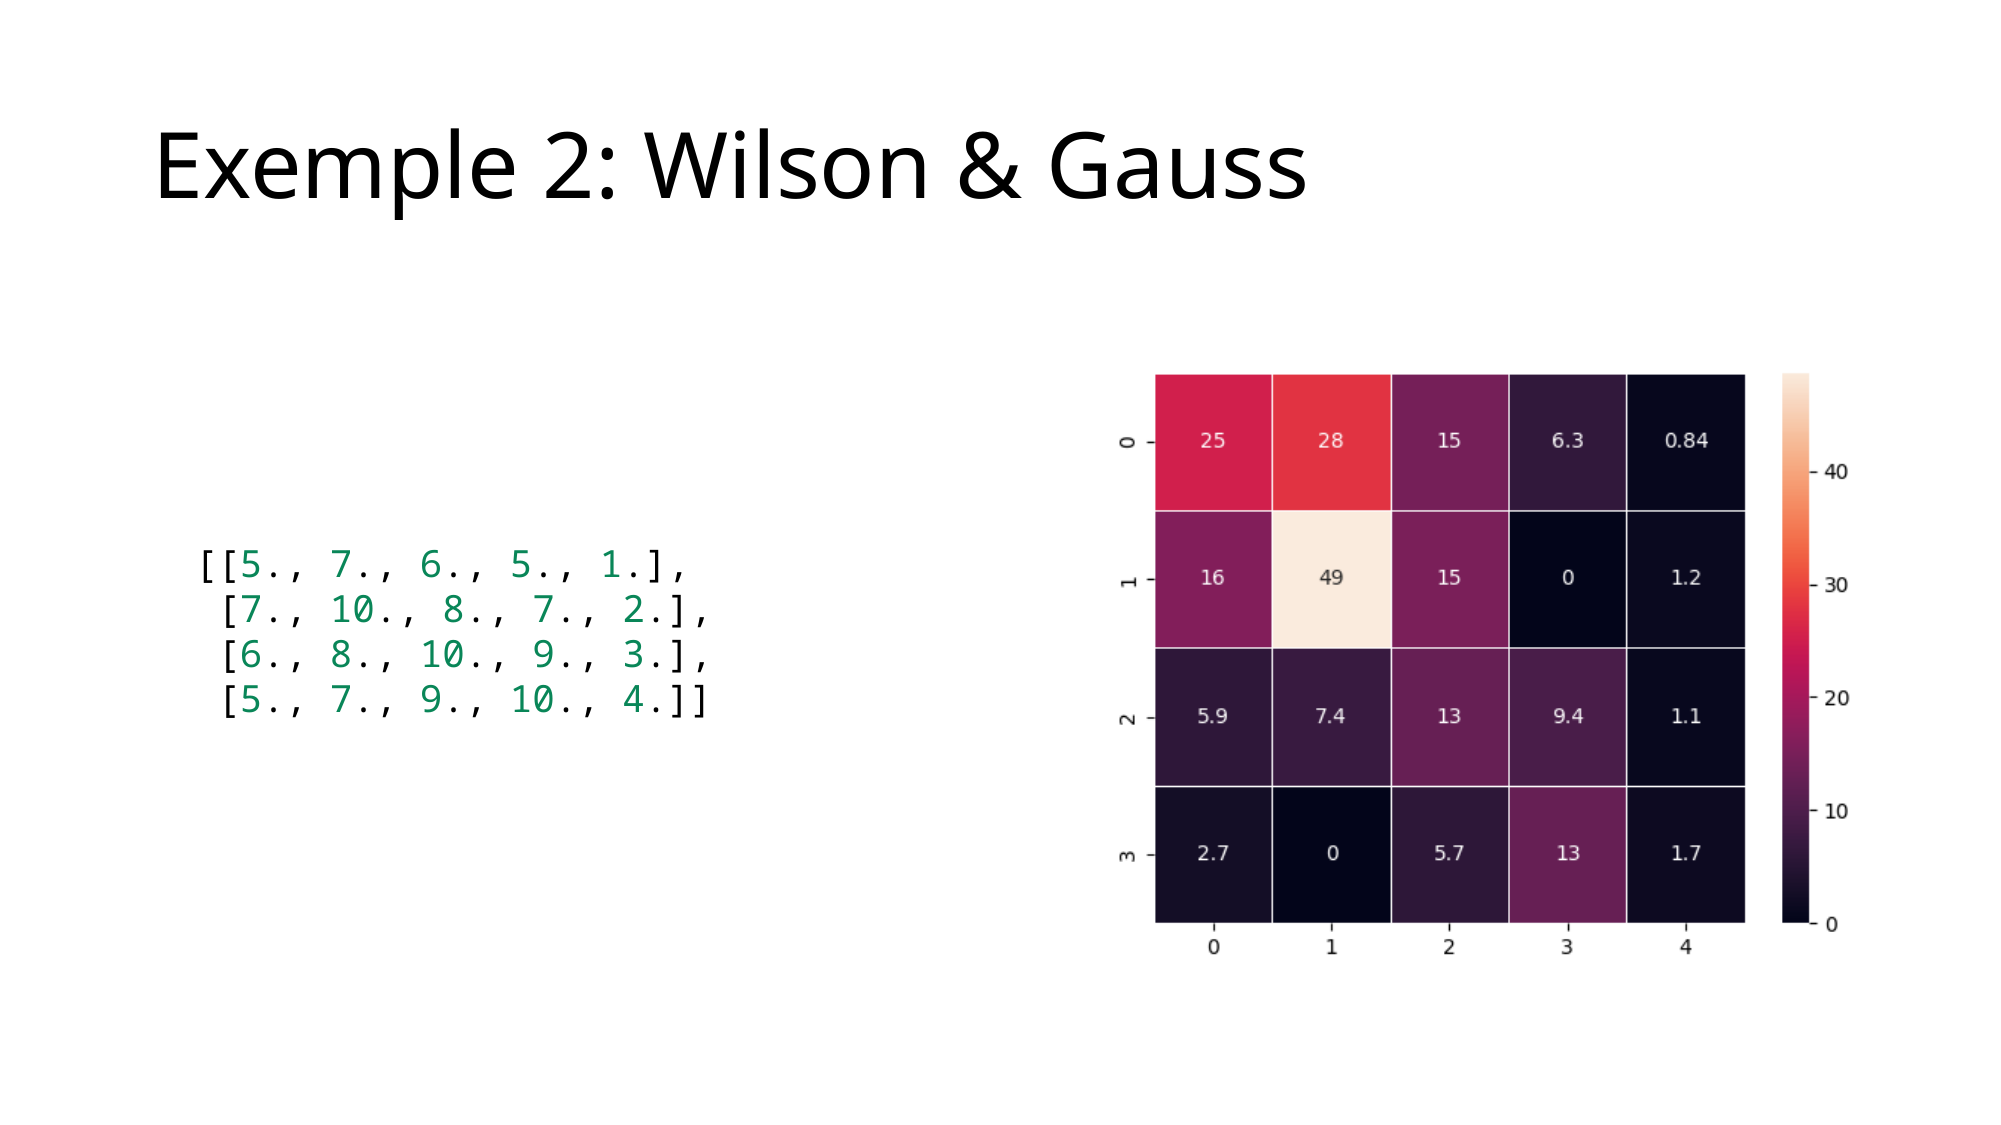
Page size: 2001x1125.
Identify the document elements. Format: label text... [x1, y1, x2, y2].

title Exemple 2: Wilson & Gauss [137, 59, 1863, 278]
text_box [[5., 7., 6., 5., 1.], [7., 10., 8., 7., 2.], [6., 8., 10., 9., 3.], [5., 7., 9., 10., 4.]] [179, 532, 735, 730]
picture [1035, 287, 1988, 1002]
